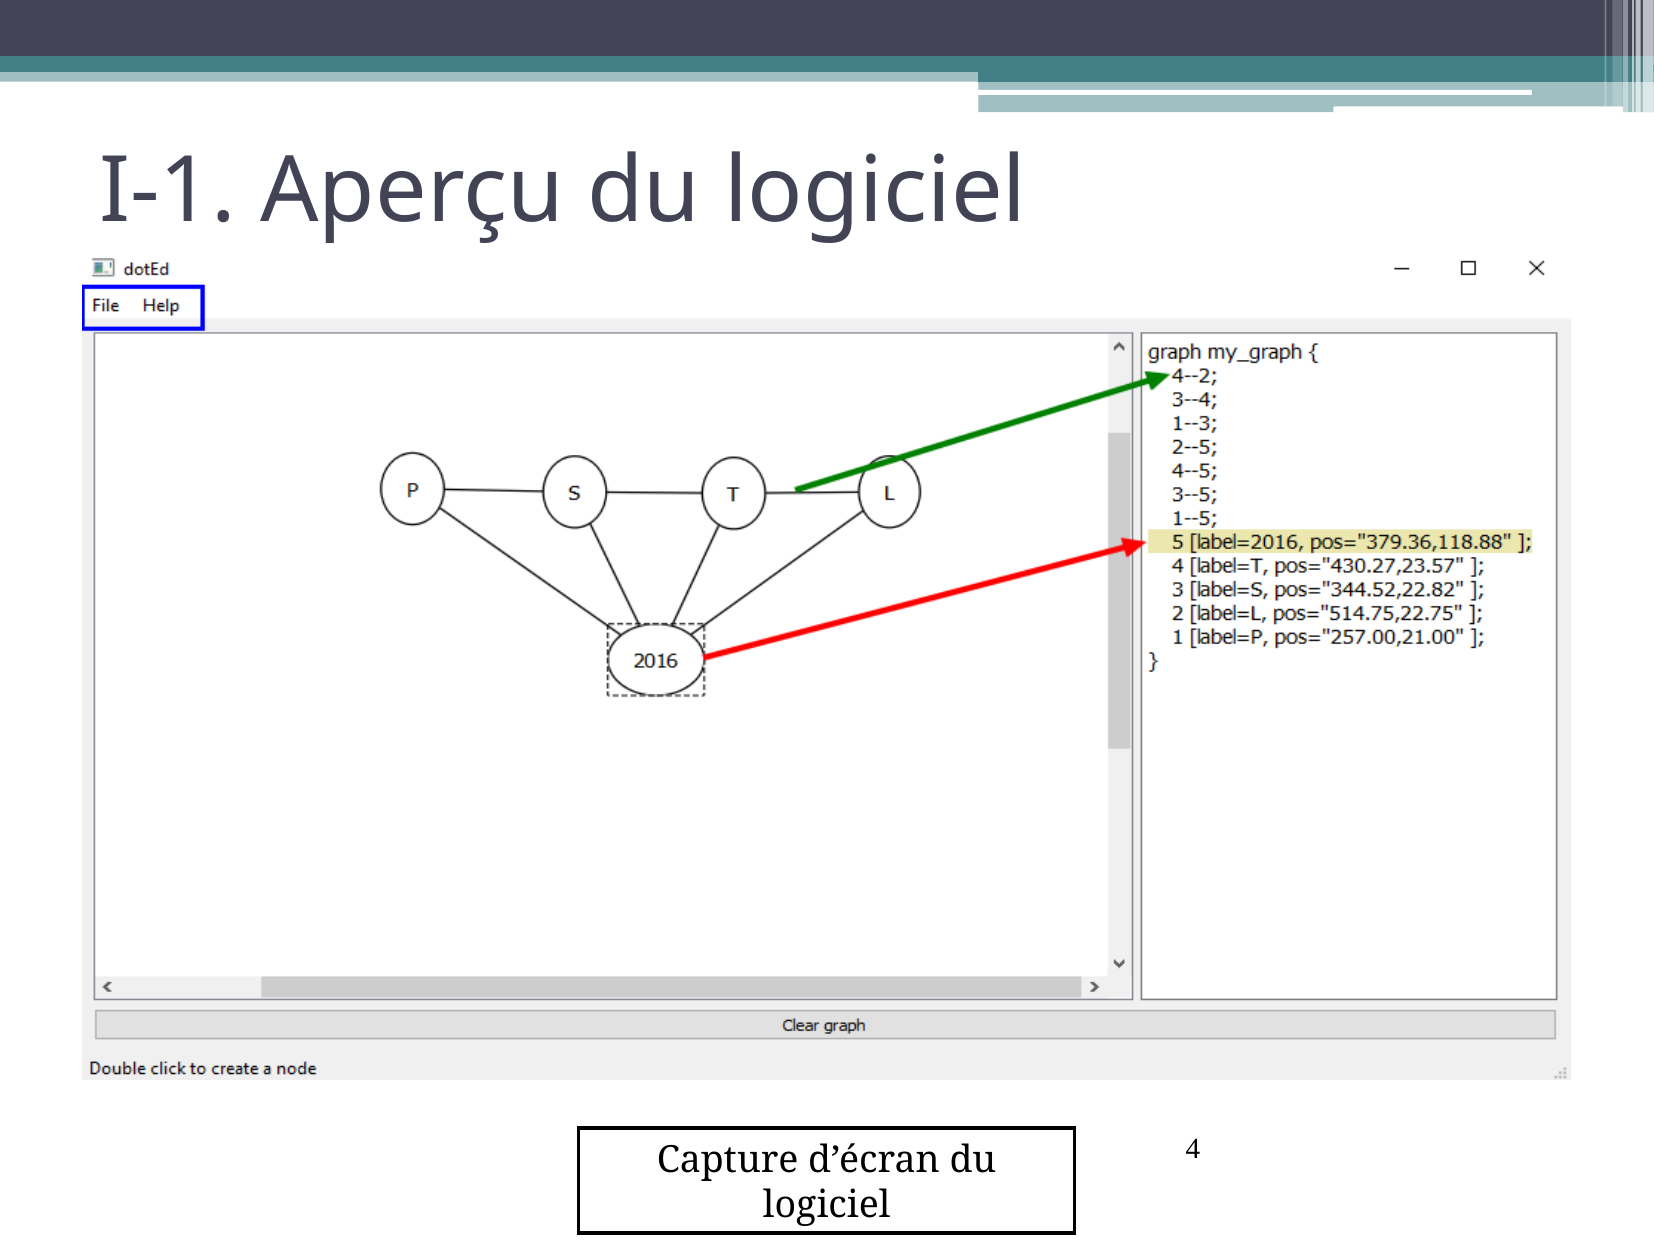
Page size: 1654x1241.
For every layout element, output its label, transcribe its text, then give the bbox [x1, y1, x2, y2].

text_box [1185, 1129, 1571, 1216]
text_box Capture d’écran du logiciel [578, 1127, 1075, 1189]
picture [82, 250, 1571, 1080]
title I-1. Aperçu du logiciel [82, 88, 1571, 250]
